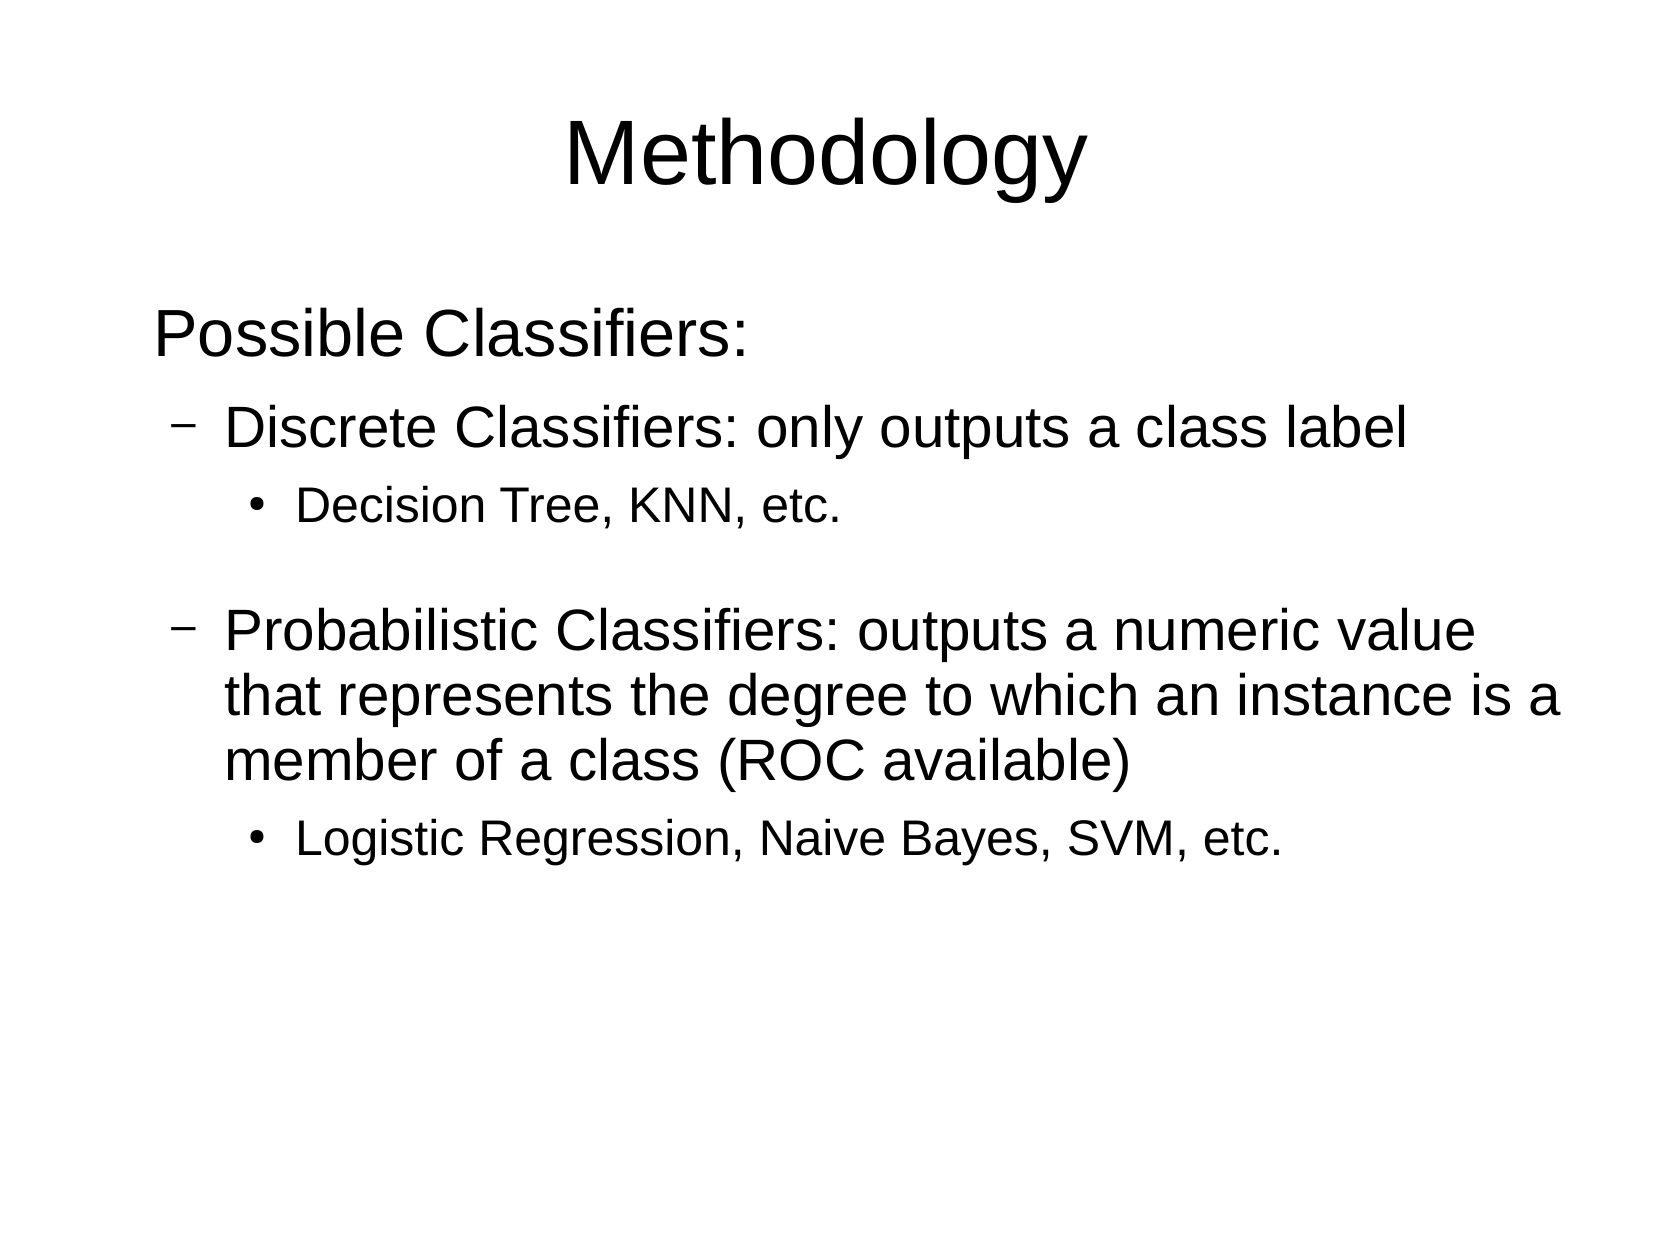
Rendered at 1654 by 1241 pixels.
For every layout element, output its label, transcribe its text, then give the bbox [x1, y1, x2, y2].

title Methodology [82, 49, 1571, 257]
list Possible Classifiers: Discrete Classifiers: only outputs a class label Decision Tree, KNN, etc. Probabilistic Classifiers: outputs a numeric value that represents the degree to which an instance is a member of a class (ROC available) Logistic Regression, Naive Bayes, SVM, etc. [82, 296, 1571, 1016]
